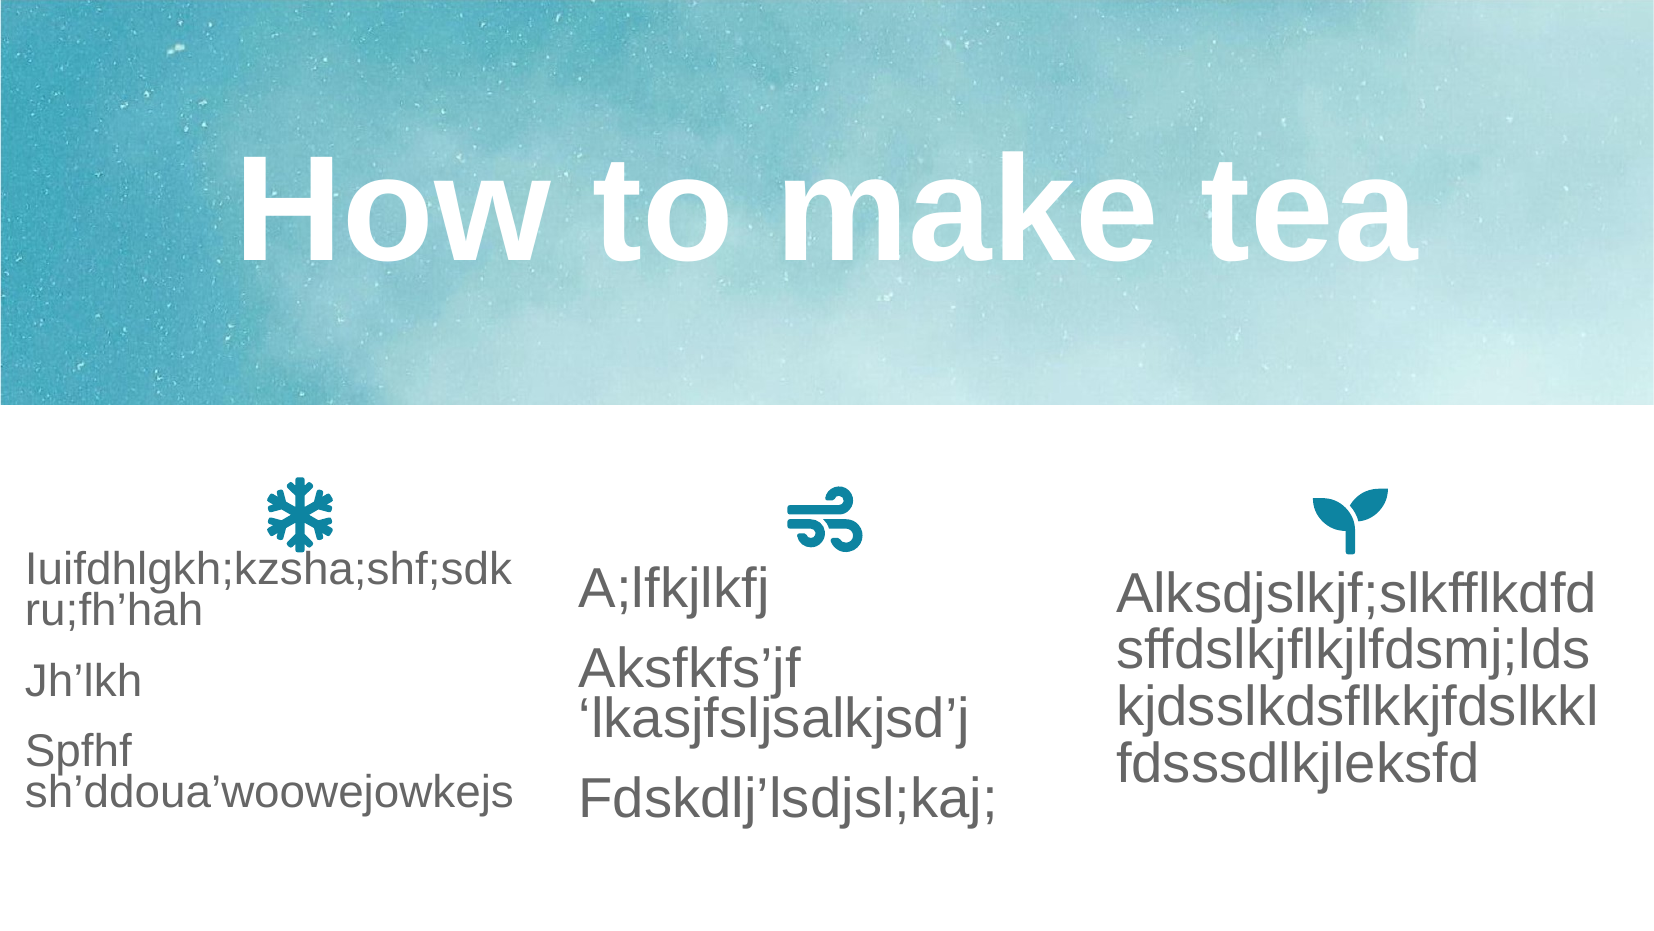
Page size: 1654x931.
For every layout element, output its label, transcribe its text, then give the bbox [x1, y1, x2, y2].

title How to make tea [82, 53, 1571, 349]
text_box [823, 519, 863, 553]
list A;lfkjlkfj Aksfkfs’jf ‘lkasjfsljsalkjsd’j Fdskdlj’lsdjsl;kaj; [578, 566, 1075, 863]
text_box [1349, 488, 1388, 522]
text_box [787, 486, 854, 515]
list Alksdjslkjf;slkfflkdfdsffdslkjflkjlfdsmj;ldskjdsslkdsflkkjfdslkklfdsssdlkjleksfd [1116, 566, 1613, 863]
list Iuifdhlgkh;kzsha;shf;sdkru;fh’hah Jh’lkh Spfhf sh’ddoua’woowejowkejs [24, 551, 521, 848]
picture [2, 1, 1653, 405]
text_box [787, 519, 825, 548]
text_box [1312, 498, 1356, 555]
text_box [267, 477, 333, 551]
